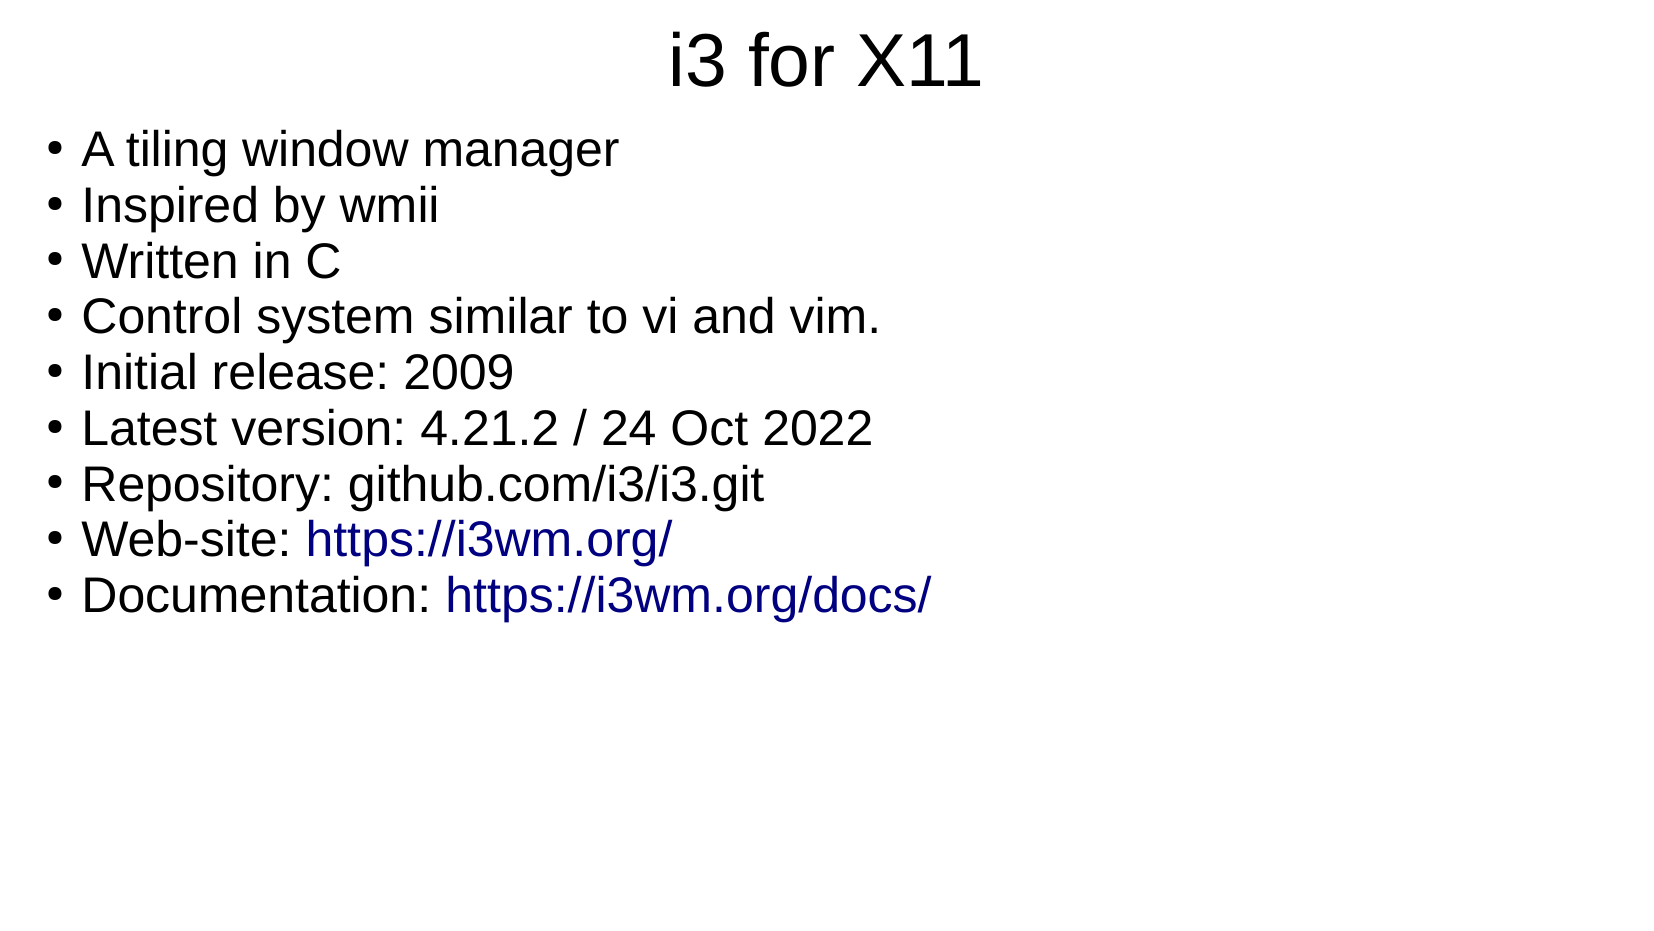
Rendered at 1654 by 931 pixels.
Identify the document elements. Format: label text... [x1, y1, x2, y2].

subtitle A tiling window manager Inspired by wmii Written in C Control system similar to vi and vim. Initial release: 2009 Latest version: 4.21.2 / 24 Oct 2022 Repository: github.com/i3/i3.git Web-site: https://i3wm.org/ Documentation: https://i3wm.org/docs/ [46, 121, 1612, 921]
title i3 for X11 [82, 18, 1571, 103]
